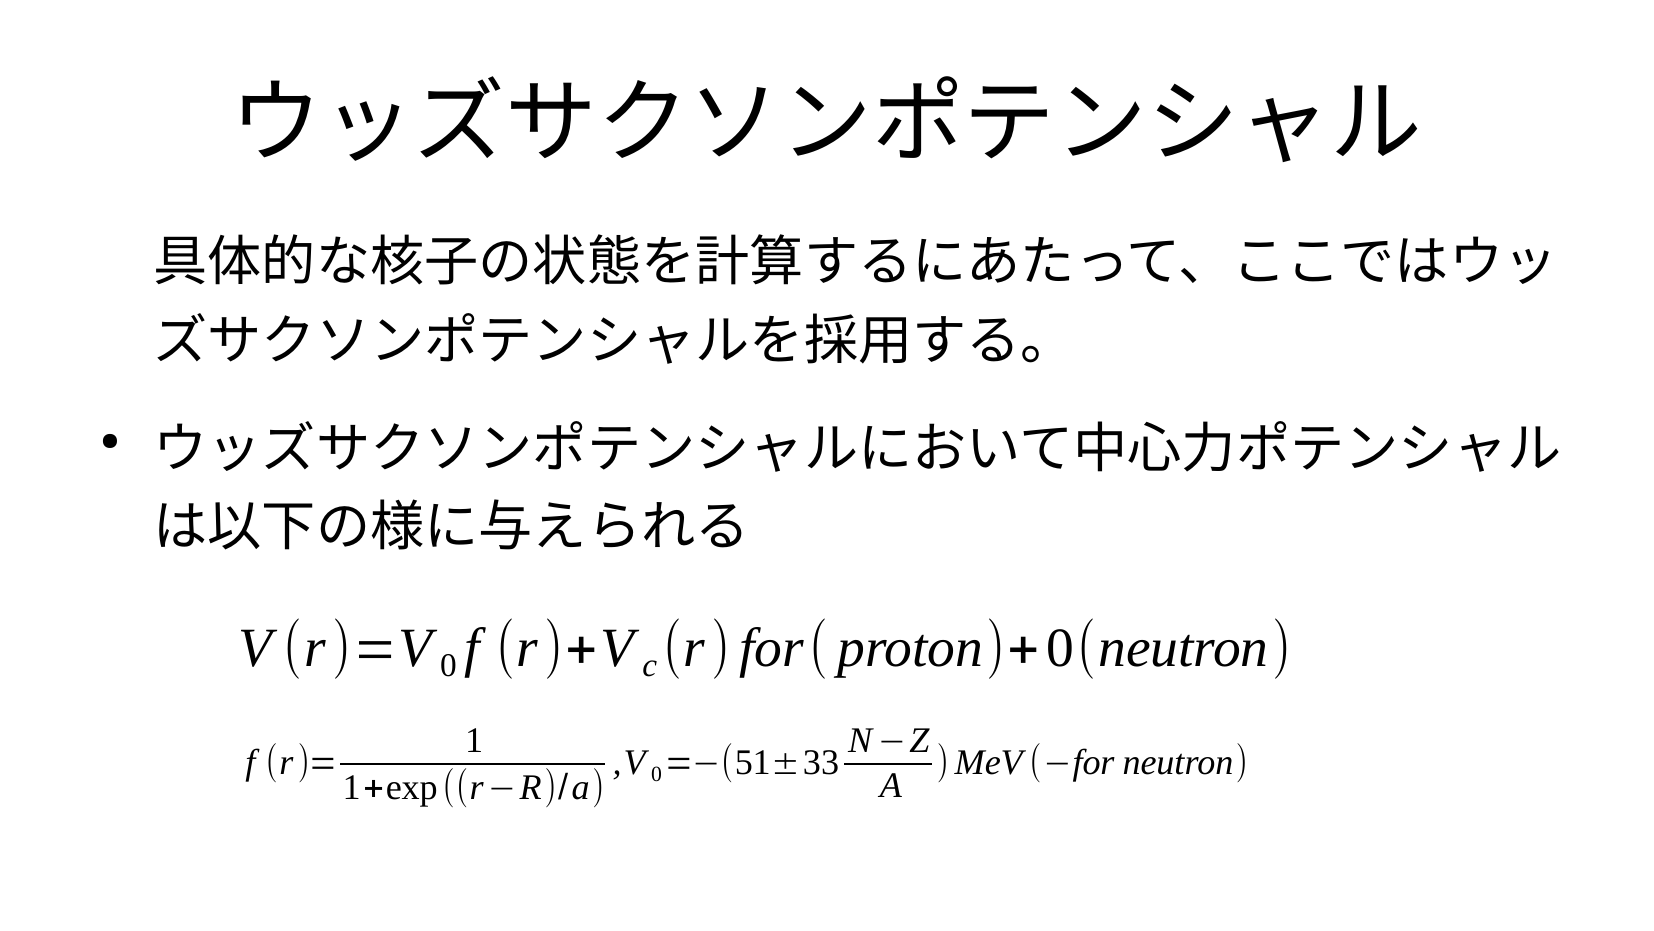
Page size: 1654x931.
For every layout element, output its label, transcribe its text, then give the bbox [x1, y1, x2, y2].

chart [766, 434, 885, 494]
title ウッズサクソンポテンシャル [82, 37, 1571, 193]
chart [236, 720, 1257, 810]
chart [224, 614, 1306, 686]
list 具体的な核子の状態を計算するにあたって、ここではウッズサクソンポテンシャルを採用する。 ウッズサクソンポテンシャルにおいて中心力ポテンシャルは以下の様に与えられる [82, 217, 1571, 758]
